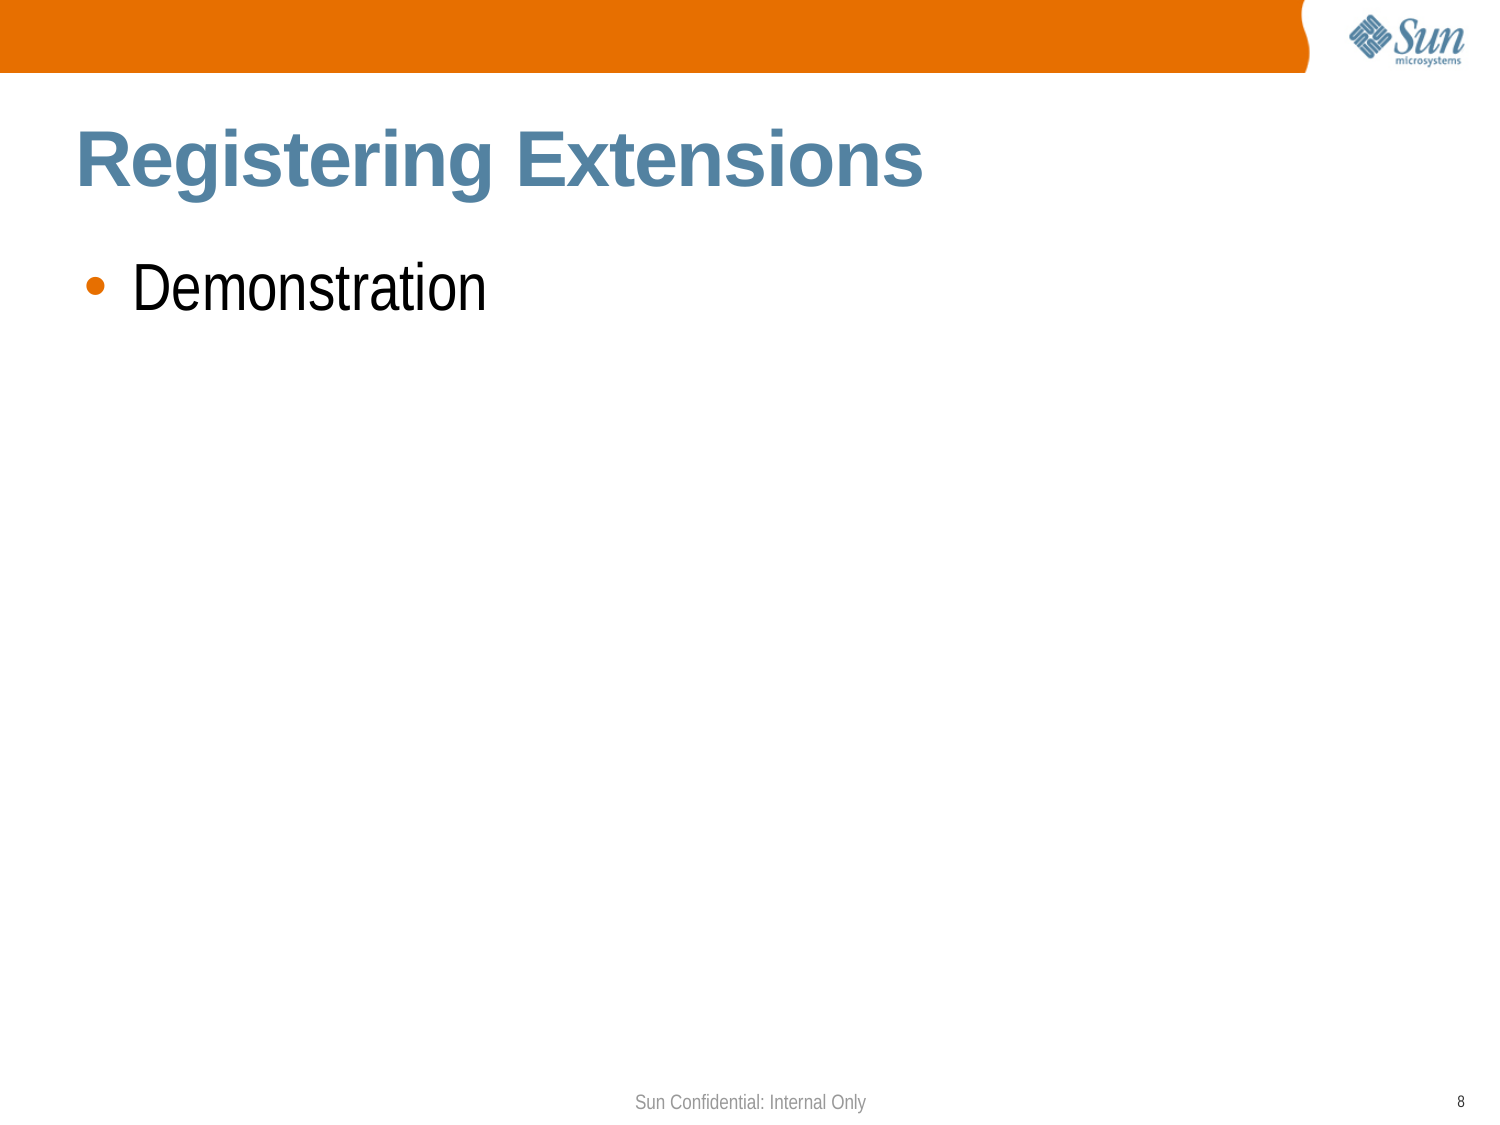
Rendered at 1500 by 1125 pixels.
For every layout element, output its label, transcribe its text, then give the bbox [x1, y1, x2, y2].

title Registering Extensions [75, 123, 1437, 227]
list Demonstration [64, 258, 1401, 1062]
picture [0, 0, 1500, 73]
